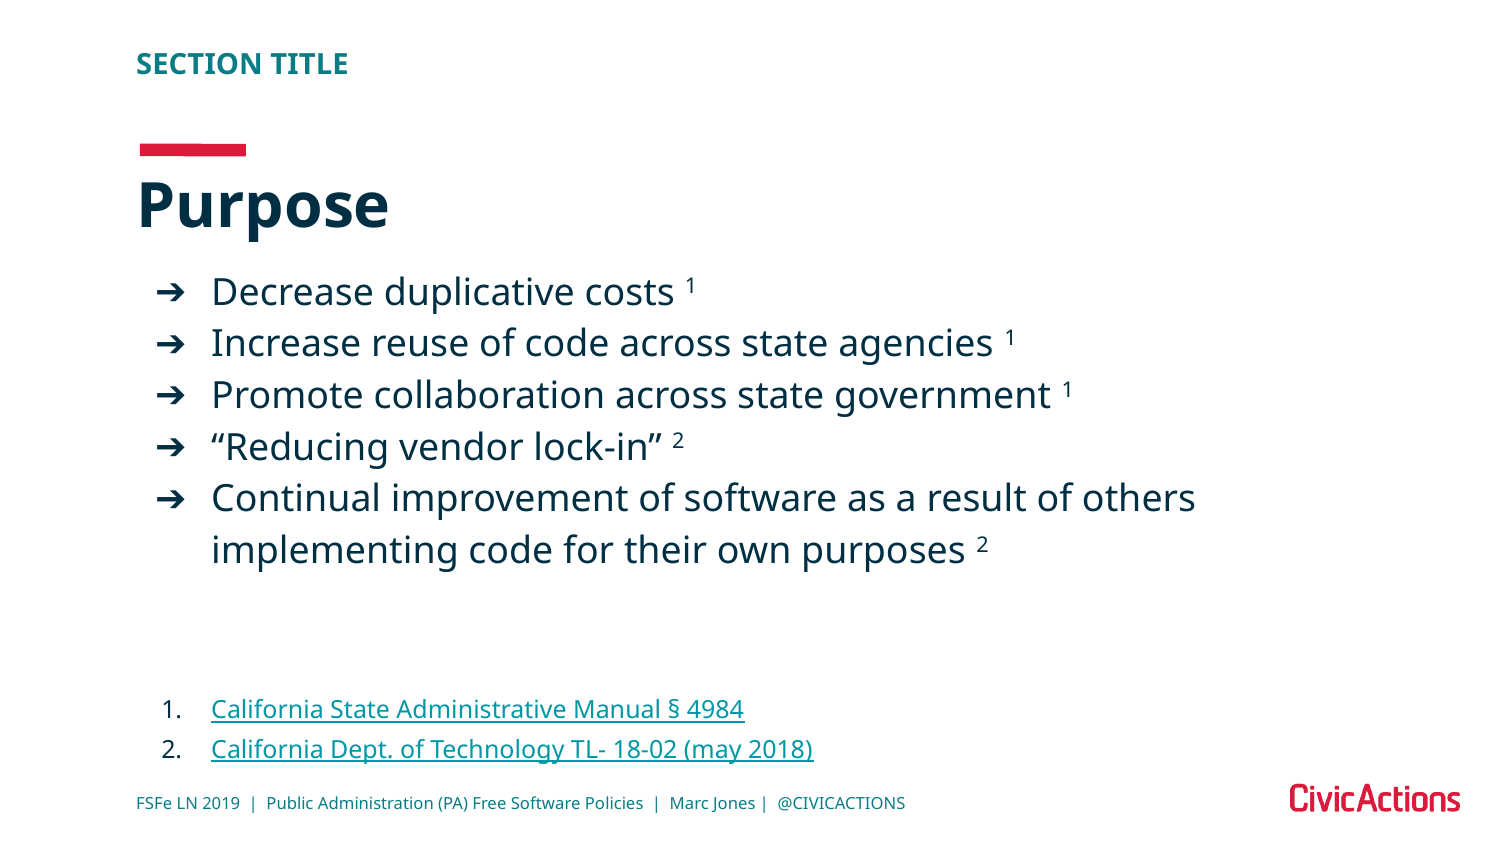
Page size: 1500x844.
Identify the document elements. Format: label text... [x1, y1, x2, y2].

list Purpose Decrease duplicative costs 1 Increase reuse of code across state agencies 1 Promote collaboration across state government 1 “Reducing vendor lock-in” 2 Continual improvement of software as a result of others implementing code for their own purposes 2 California State Administrative Manual § 4984 California Dept. of Technology TL- 18-02 (may 2018) [121, 150, 1375, 750]
text_box FSFe LN 2019 | Public Administration (PA) Free Software Policies | Marc Jones | @CIVICACTIONS [121, 778, 1467, 817]
title SECTION TITLE [121, 30, 1375, 112]
